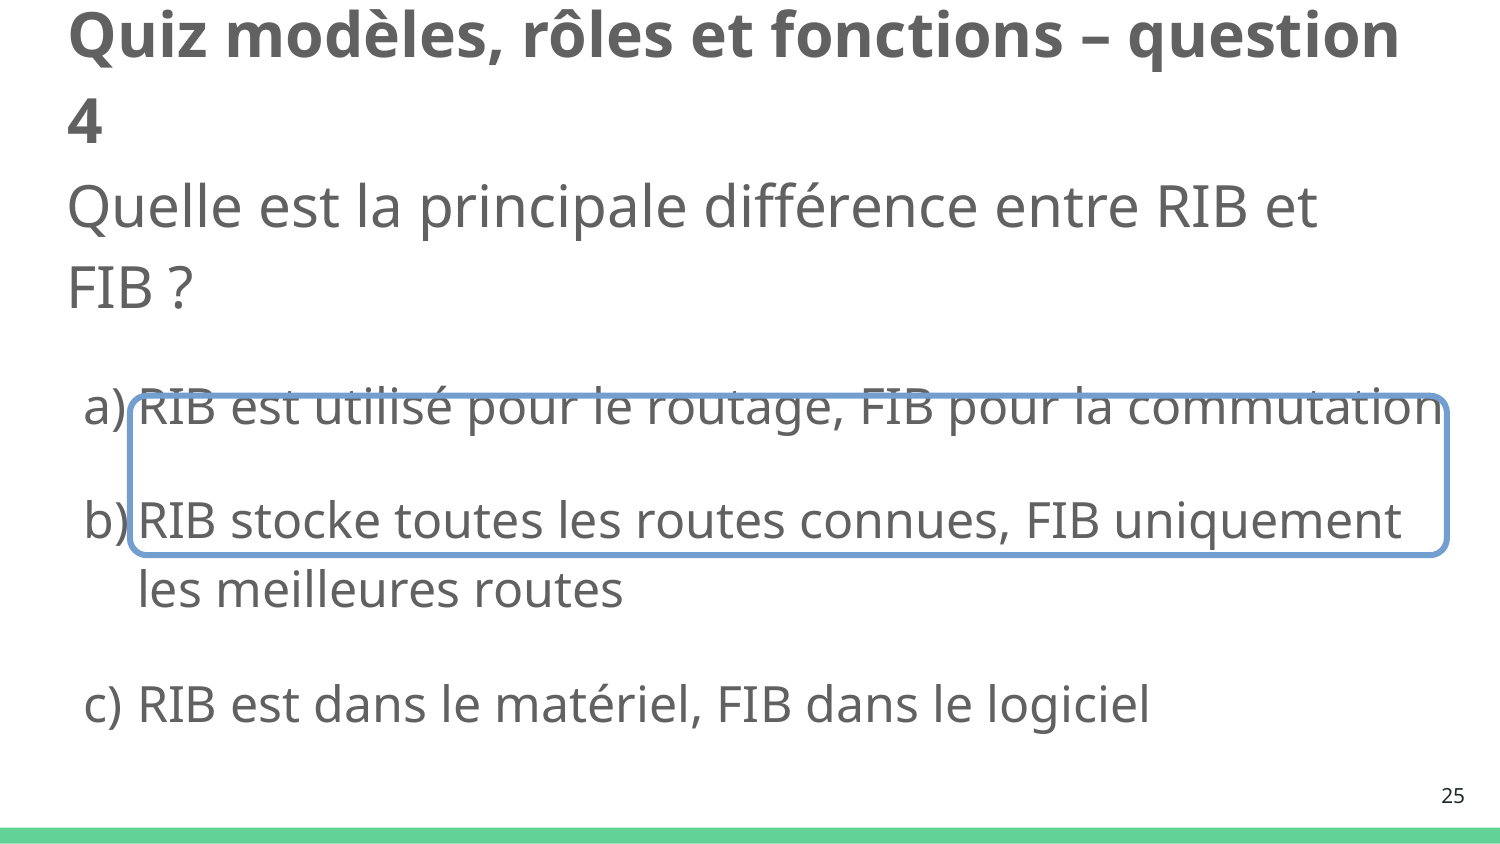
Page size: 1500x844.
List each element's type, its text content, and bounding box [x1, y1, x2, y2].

slide_number <numéro> [1389, 764, 1480, 830]
list Quelle est la principale différence entre RIB et FIB ? RIB est utilisé pour le routage, FIB pour la commutation RIB stocke toutes les routes connues, FIB uniquement les meilleures routes RIB est dans le matériel, FIB dans le logiciel [51, 144, 1477, 668]
title Quiz modèles, rôles et fonctions – question 4 [51, 23, 1449, 117]
